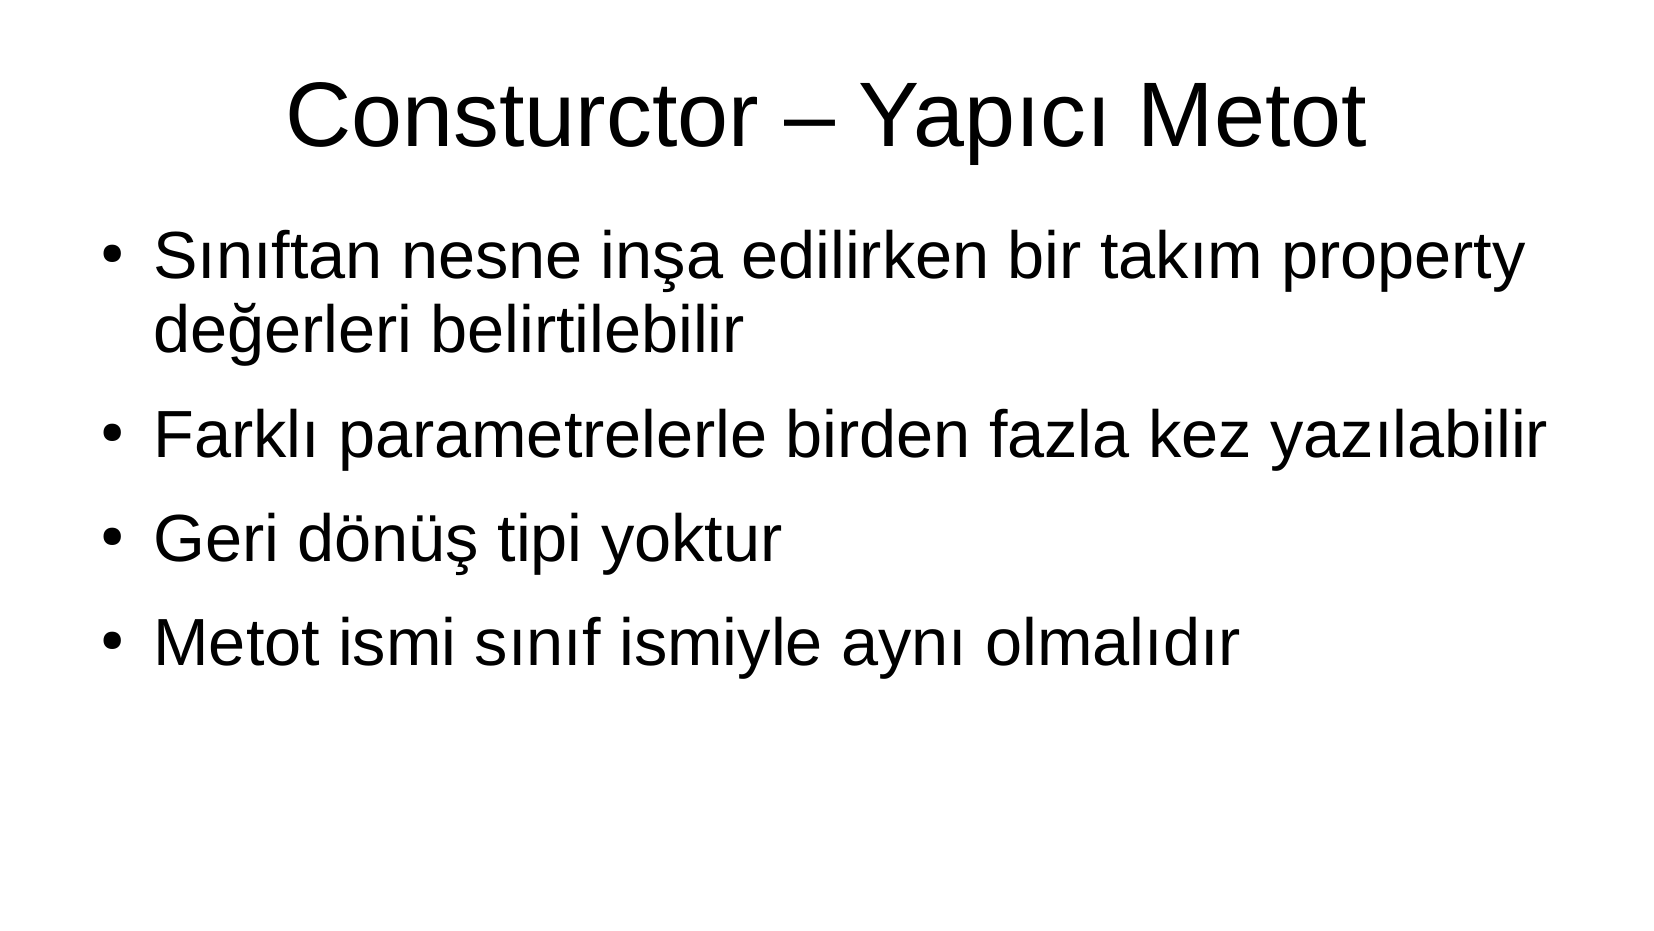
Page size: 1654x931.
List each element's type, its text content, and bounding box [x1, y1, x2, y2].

list Sınıftan nesne inşa edilirken bir takım property değerleri belirtilebilir Farklı parametrelerle birden fazla kez yazılabilir Geri dönüş tipi yoktur Metot ismi sınıf ismiyle aynı olmalıdır [82, 217, 1571, 758]
title Consturctor – Yapıcı Metot [82, 37, 1571, 193]
